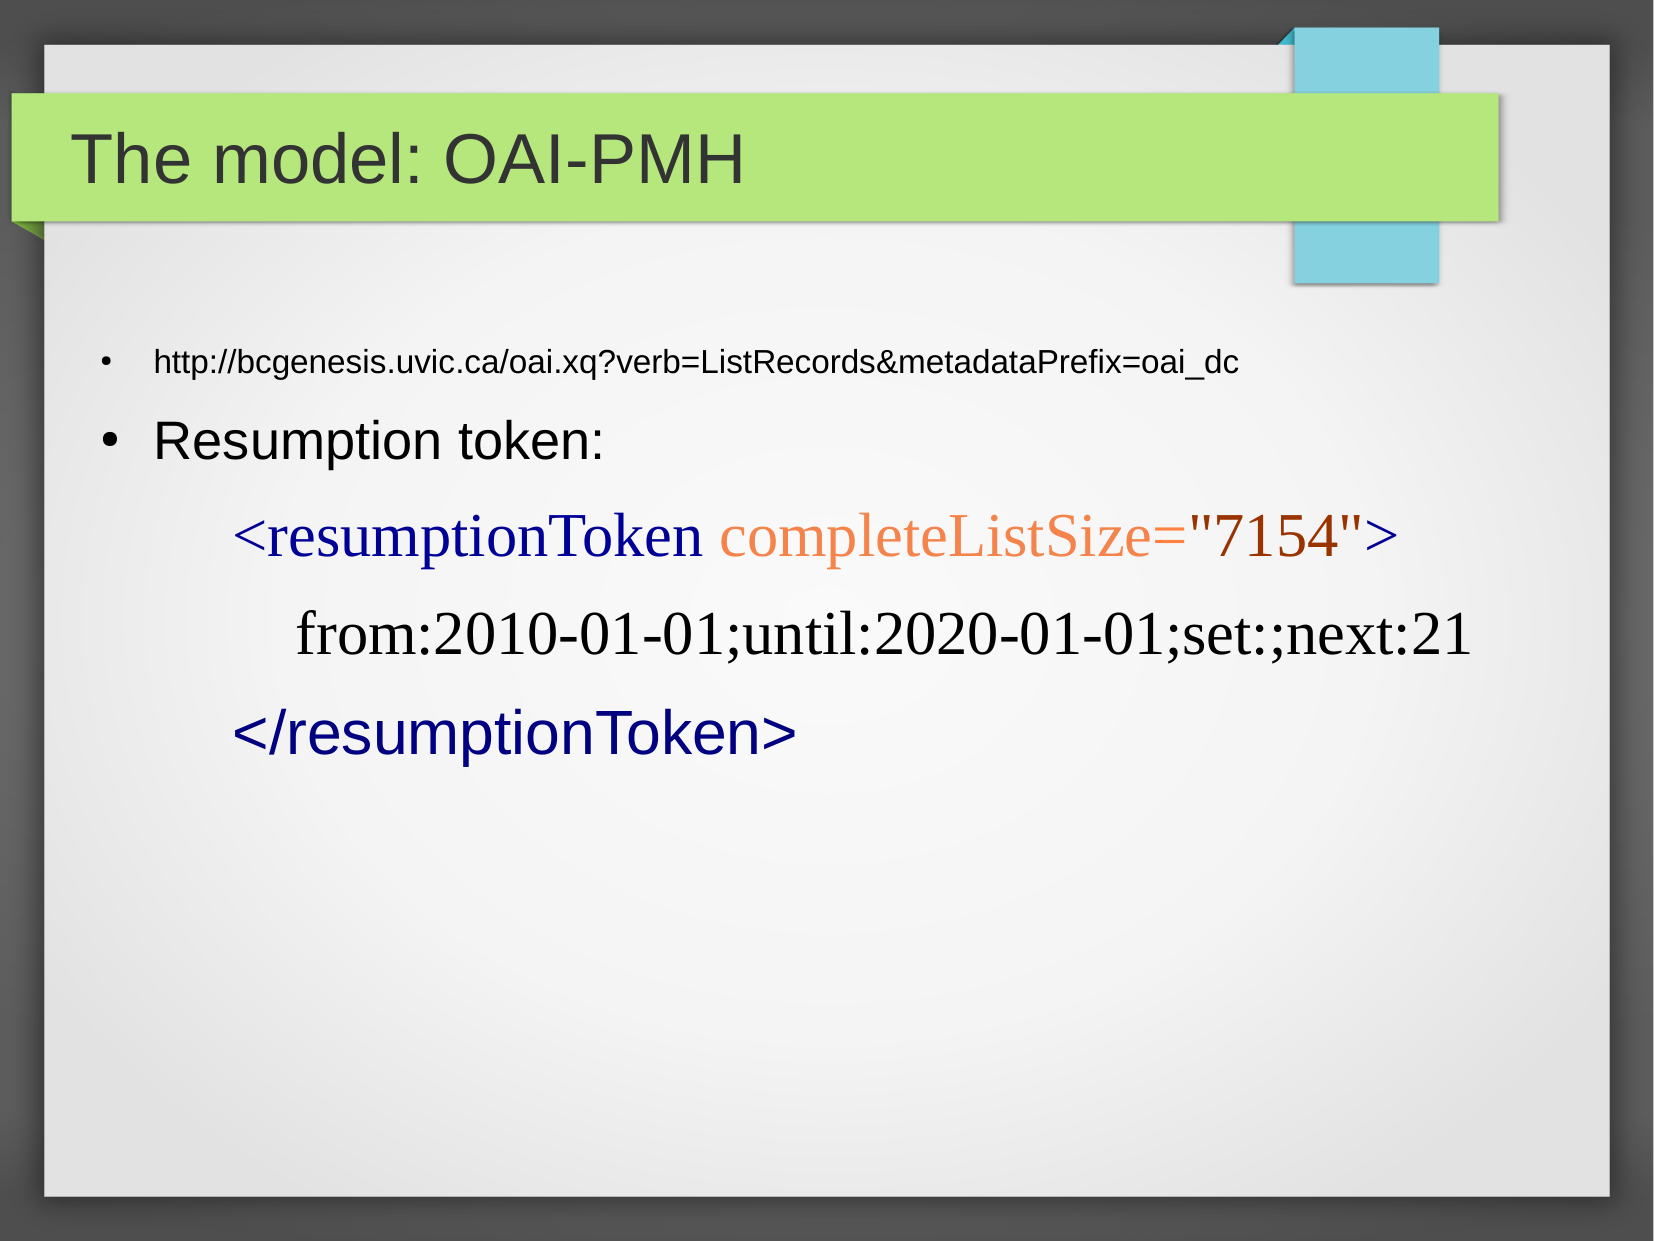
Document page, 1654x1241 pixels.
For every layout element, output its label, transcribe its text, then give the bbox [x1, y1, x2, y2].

list http://bcgenesis.uvic.ca/oai.xq?verb=ListRecords&metadataPrefix=oai_dc Resumption token: <resumptionToken completeListSize="7154"> from:2010-01-01;until:2020-01-01;set:;next:21 </resumptionToken> [82, 343, 1538, 1063]
title The model: OAI-PMH [70, 106, 1229, 213]
picture [0, 0, 1654, 1241]
